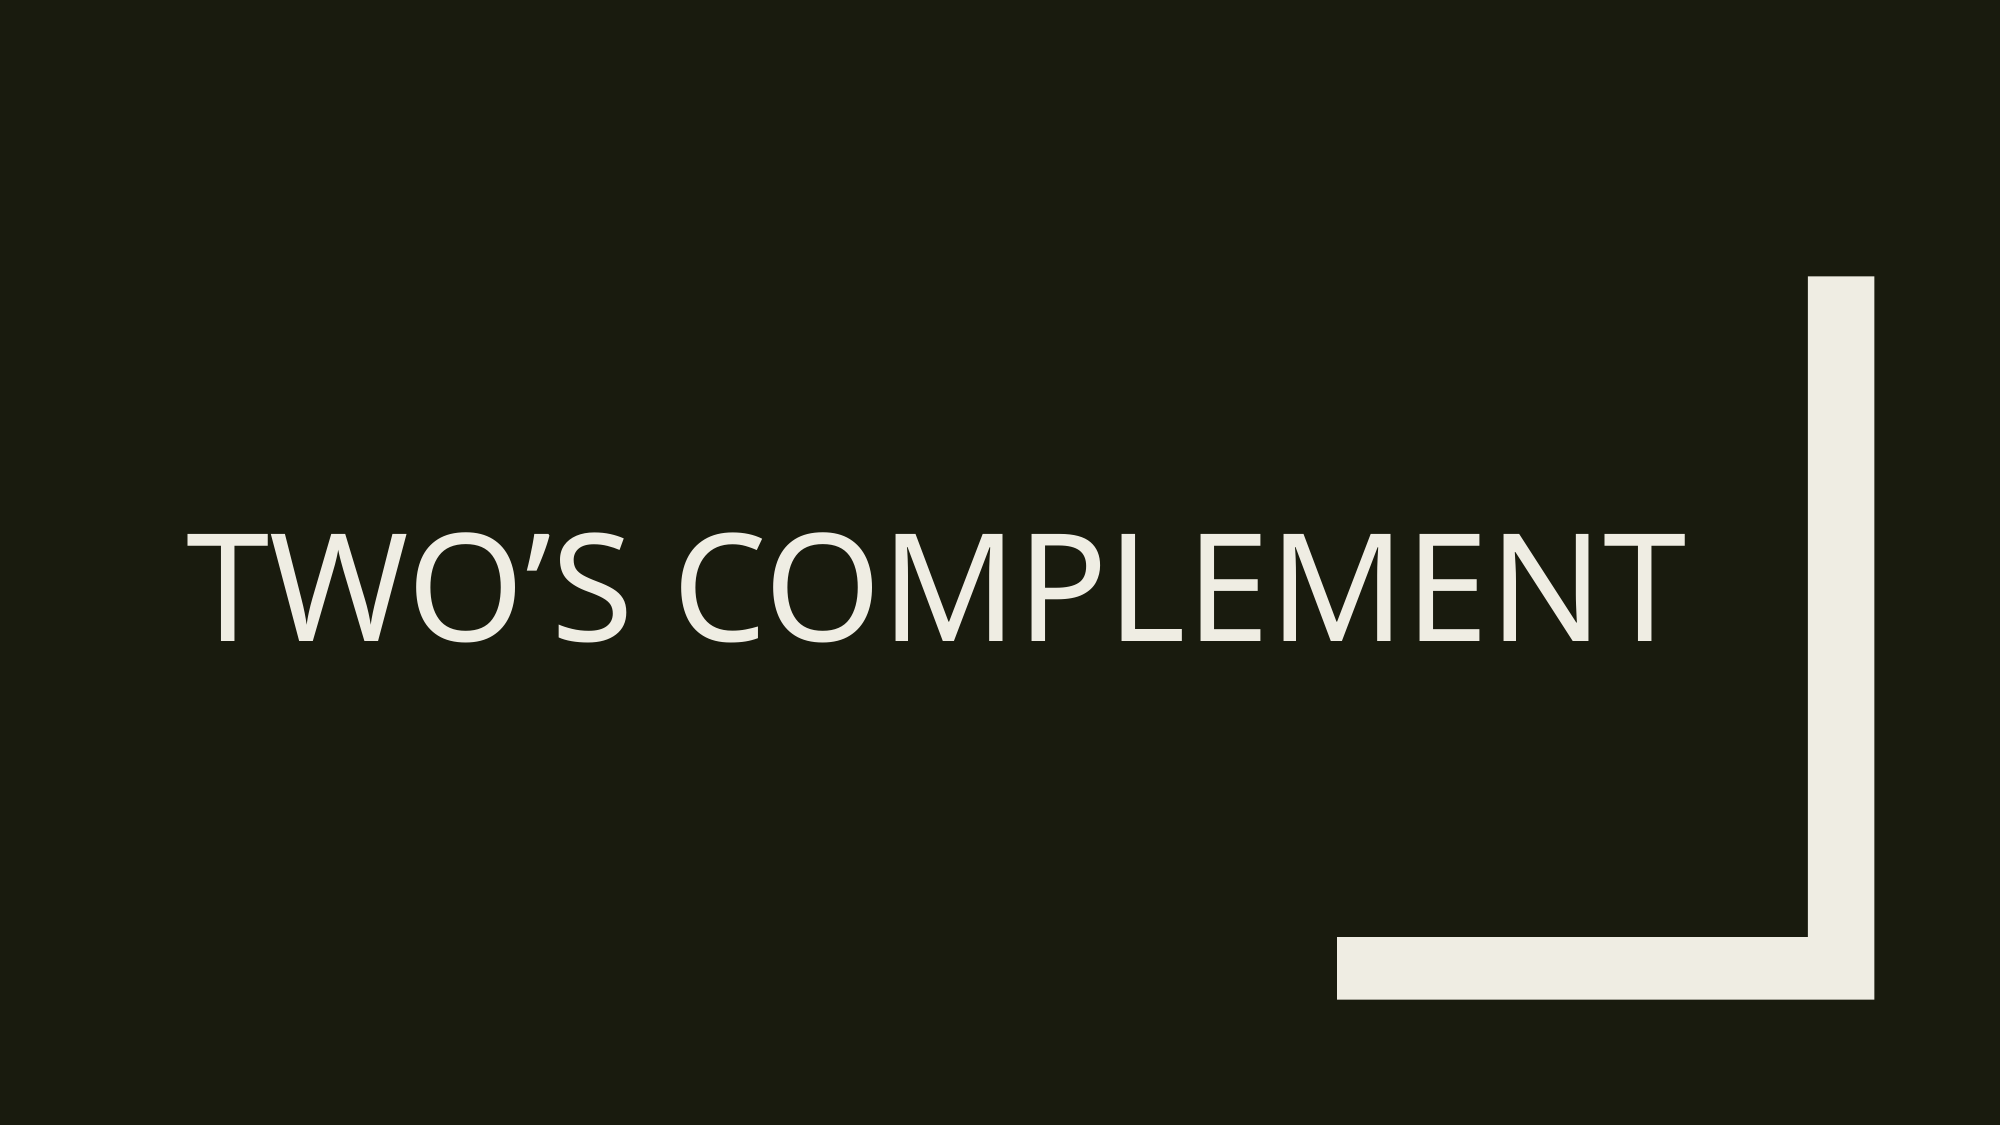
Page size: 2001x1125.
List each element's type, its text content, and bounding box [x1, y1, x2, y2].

title Two’s Complement [125, 213, 1703, 682]
